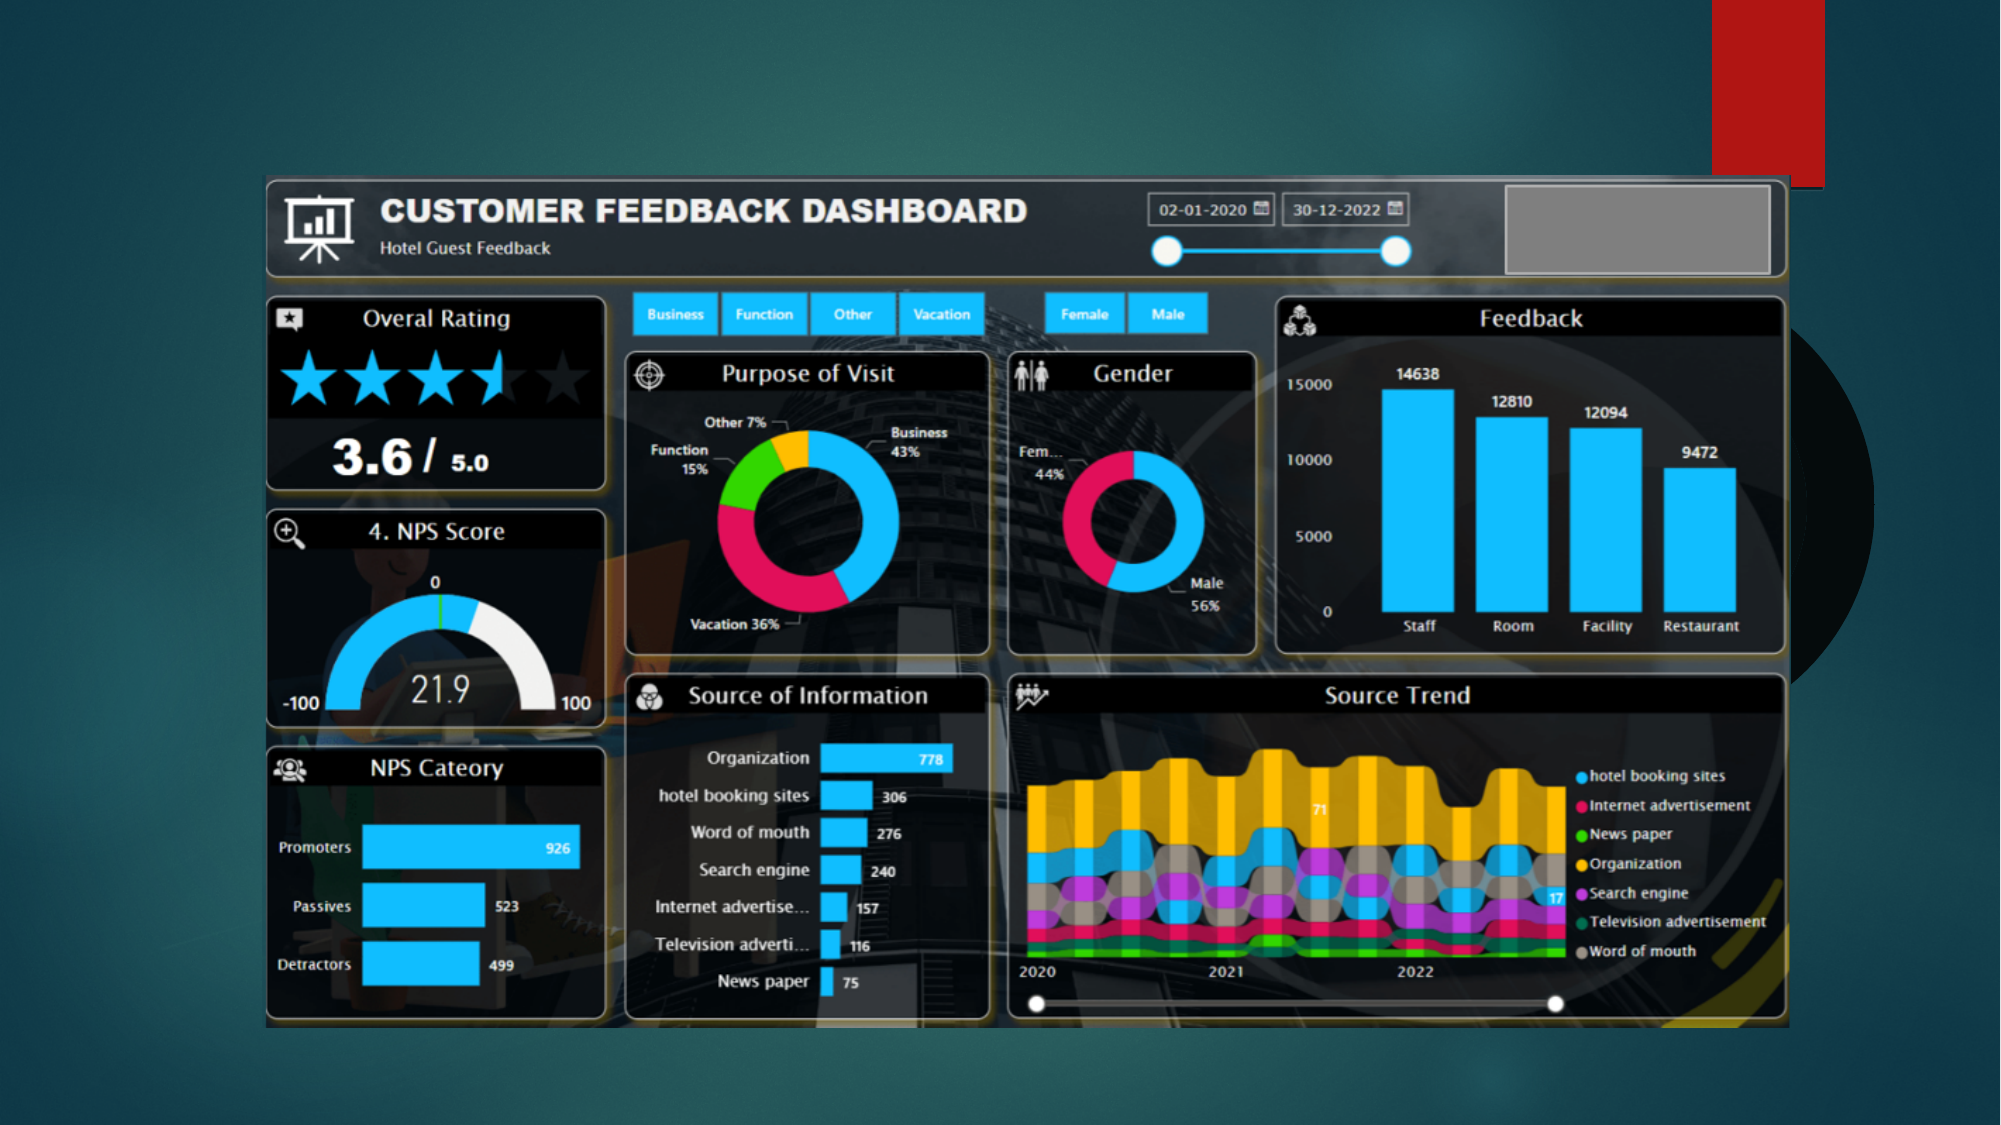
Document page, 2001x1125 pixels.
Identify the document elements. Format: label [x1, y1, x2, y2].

picture [262, 175, 1791, 1028]
